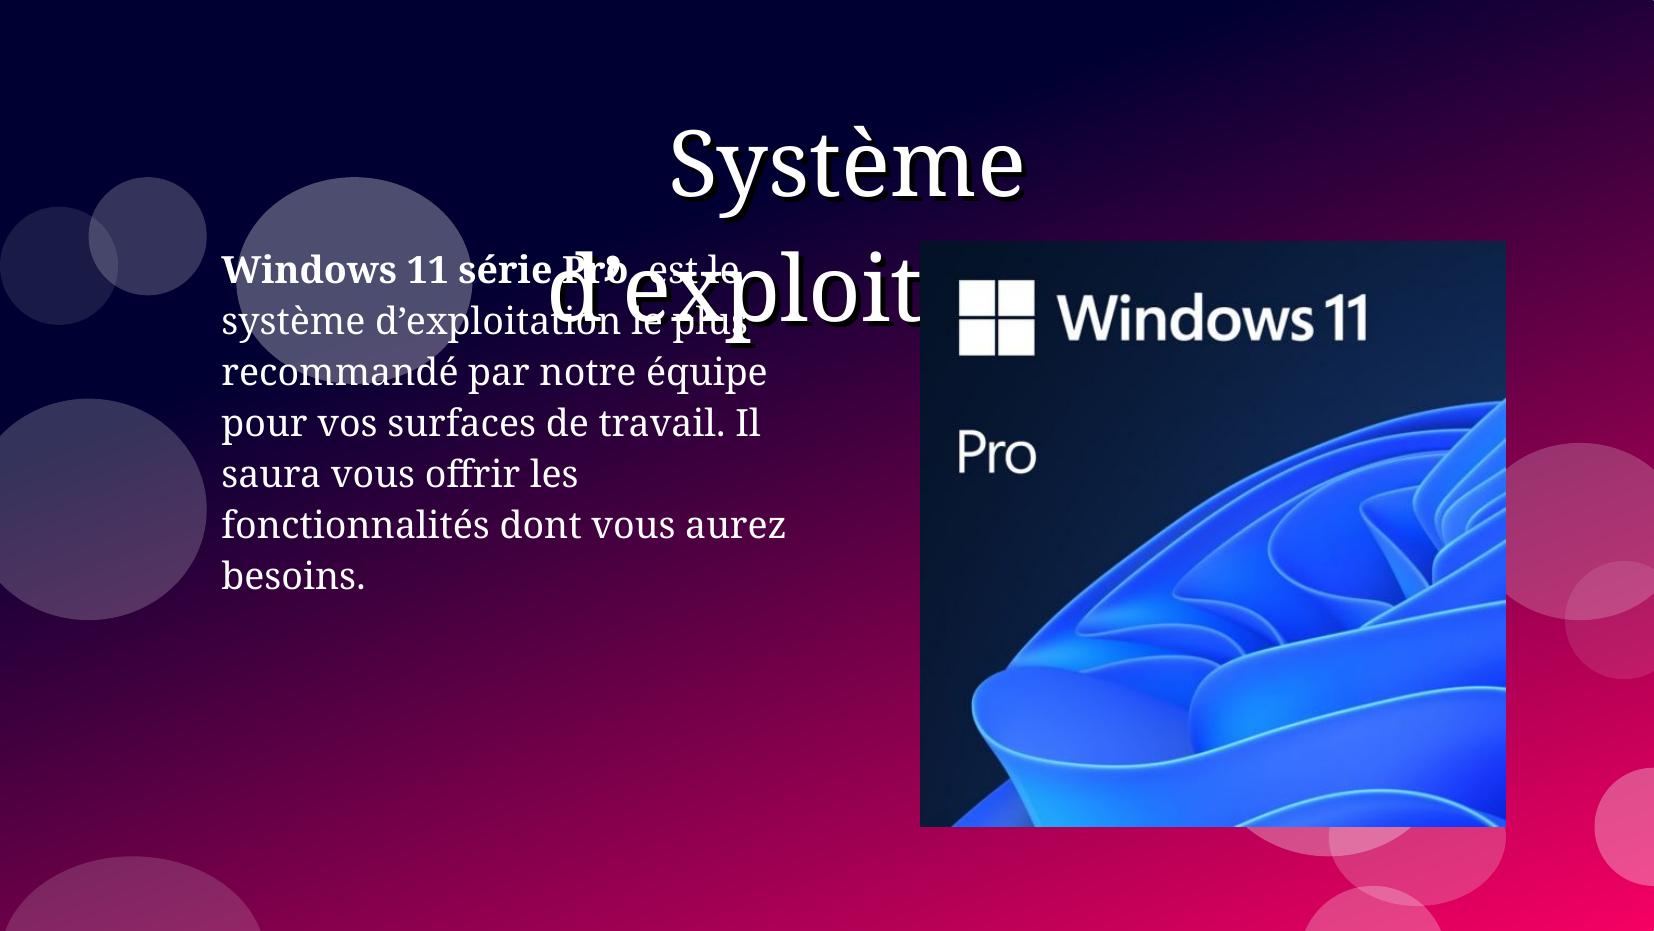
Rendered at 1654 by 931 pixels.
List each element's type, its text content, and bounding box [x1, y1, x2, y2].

text_box Système d’exploitation [360, 90, 1335, 211]
picture [920, 241, 1506, 827]
text_box Windows 11 série Pro, est le système d’exploitation le plus recommandé par notre équipe pour vos surfaces de travail. Il saura vous offrir les fonctionnalités dont vous aurez besoins. [206, 236, 827, 798]
